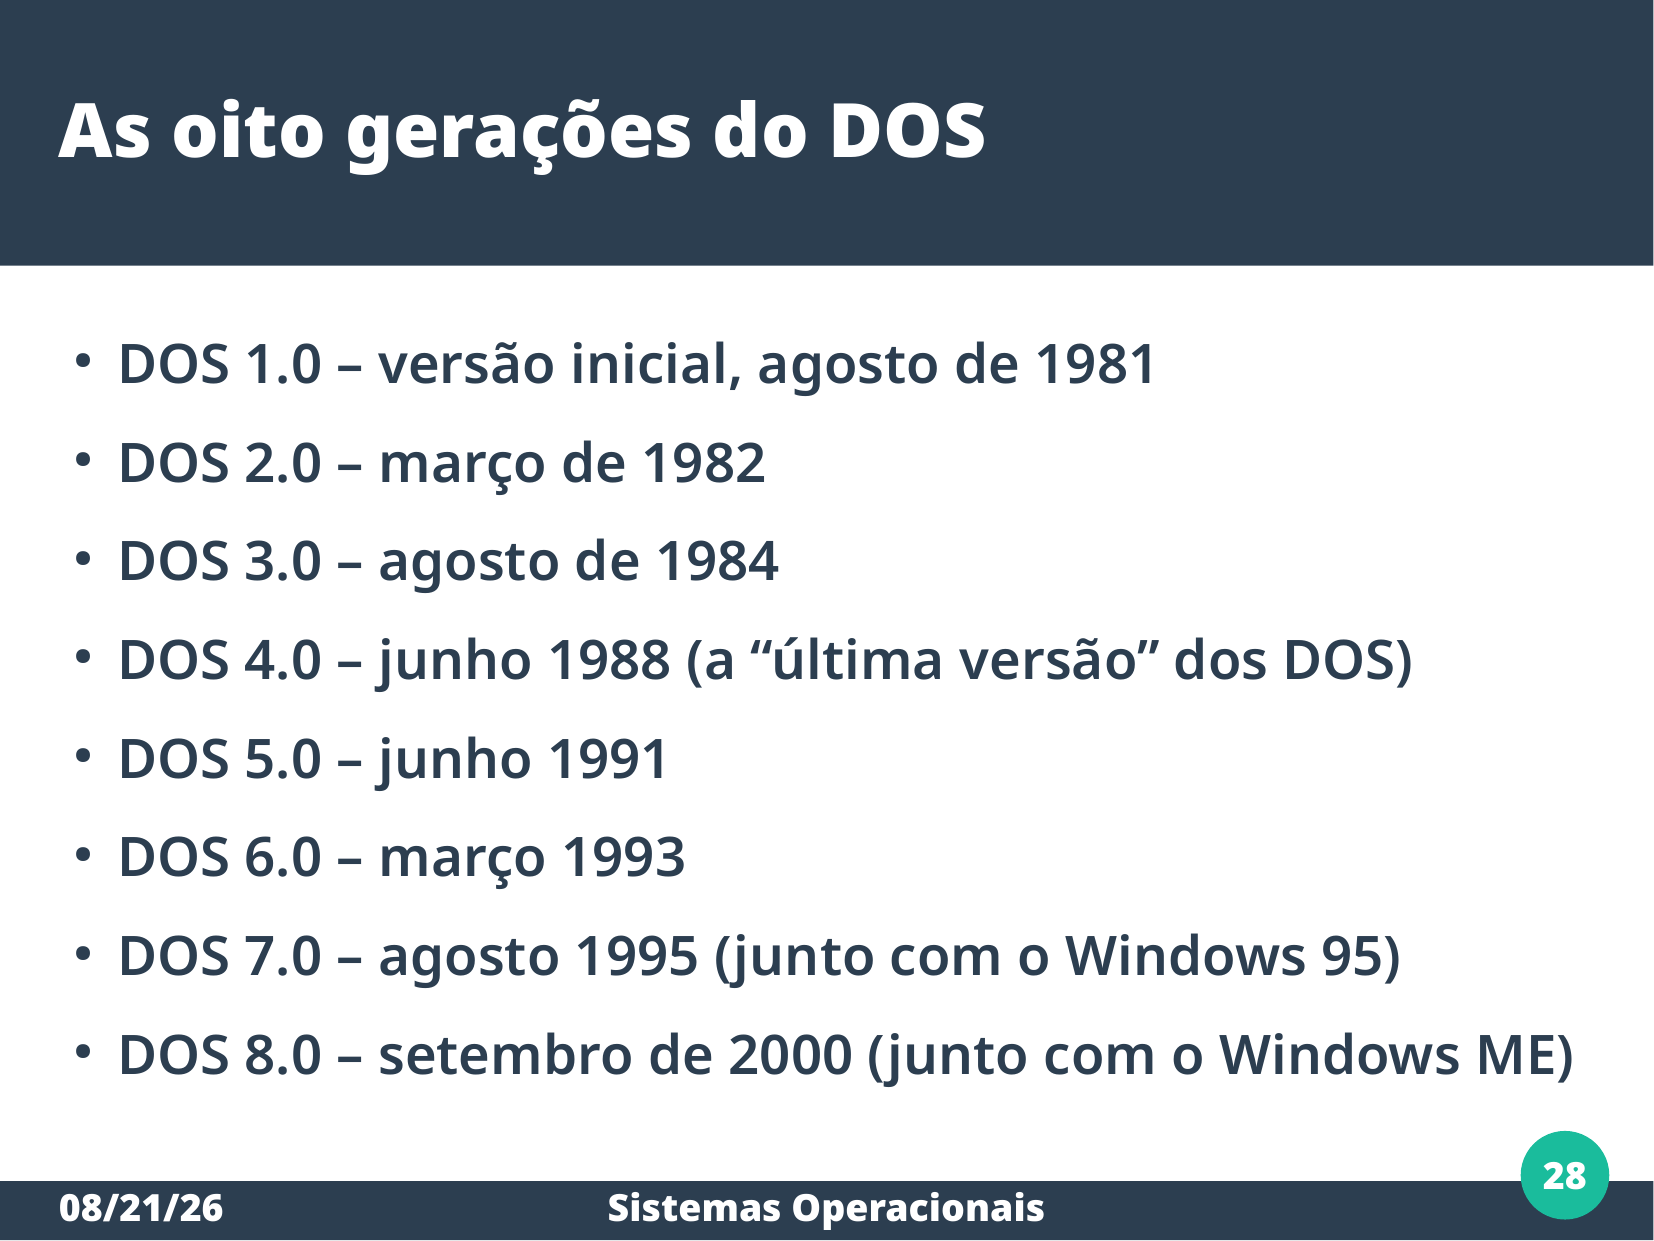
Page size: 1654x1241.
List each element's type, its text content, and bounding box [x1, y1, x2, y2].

title As oito gerações do DOS [59, 49, 1595, 207]
list DOS 1.0 – versão inicial, agosto de 1981 DOS 2.0 – março de 1982 DOS 3.0 – agosto de 1984 DOS 4.0 – junho 1988 (a “última versão” dos DOS) DOS 5.0 – junho 1991 DOS 6.0 – março 1993 DOS 7.0 – agosto 1995 (junto com o Windows 95) DOS 8.0 – setembro de 2000 (junto com o Windows ME) [59, 324, 1595, 1152]
